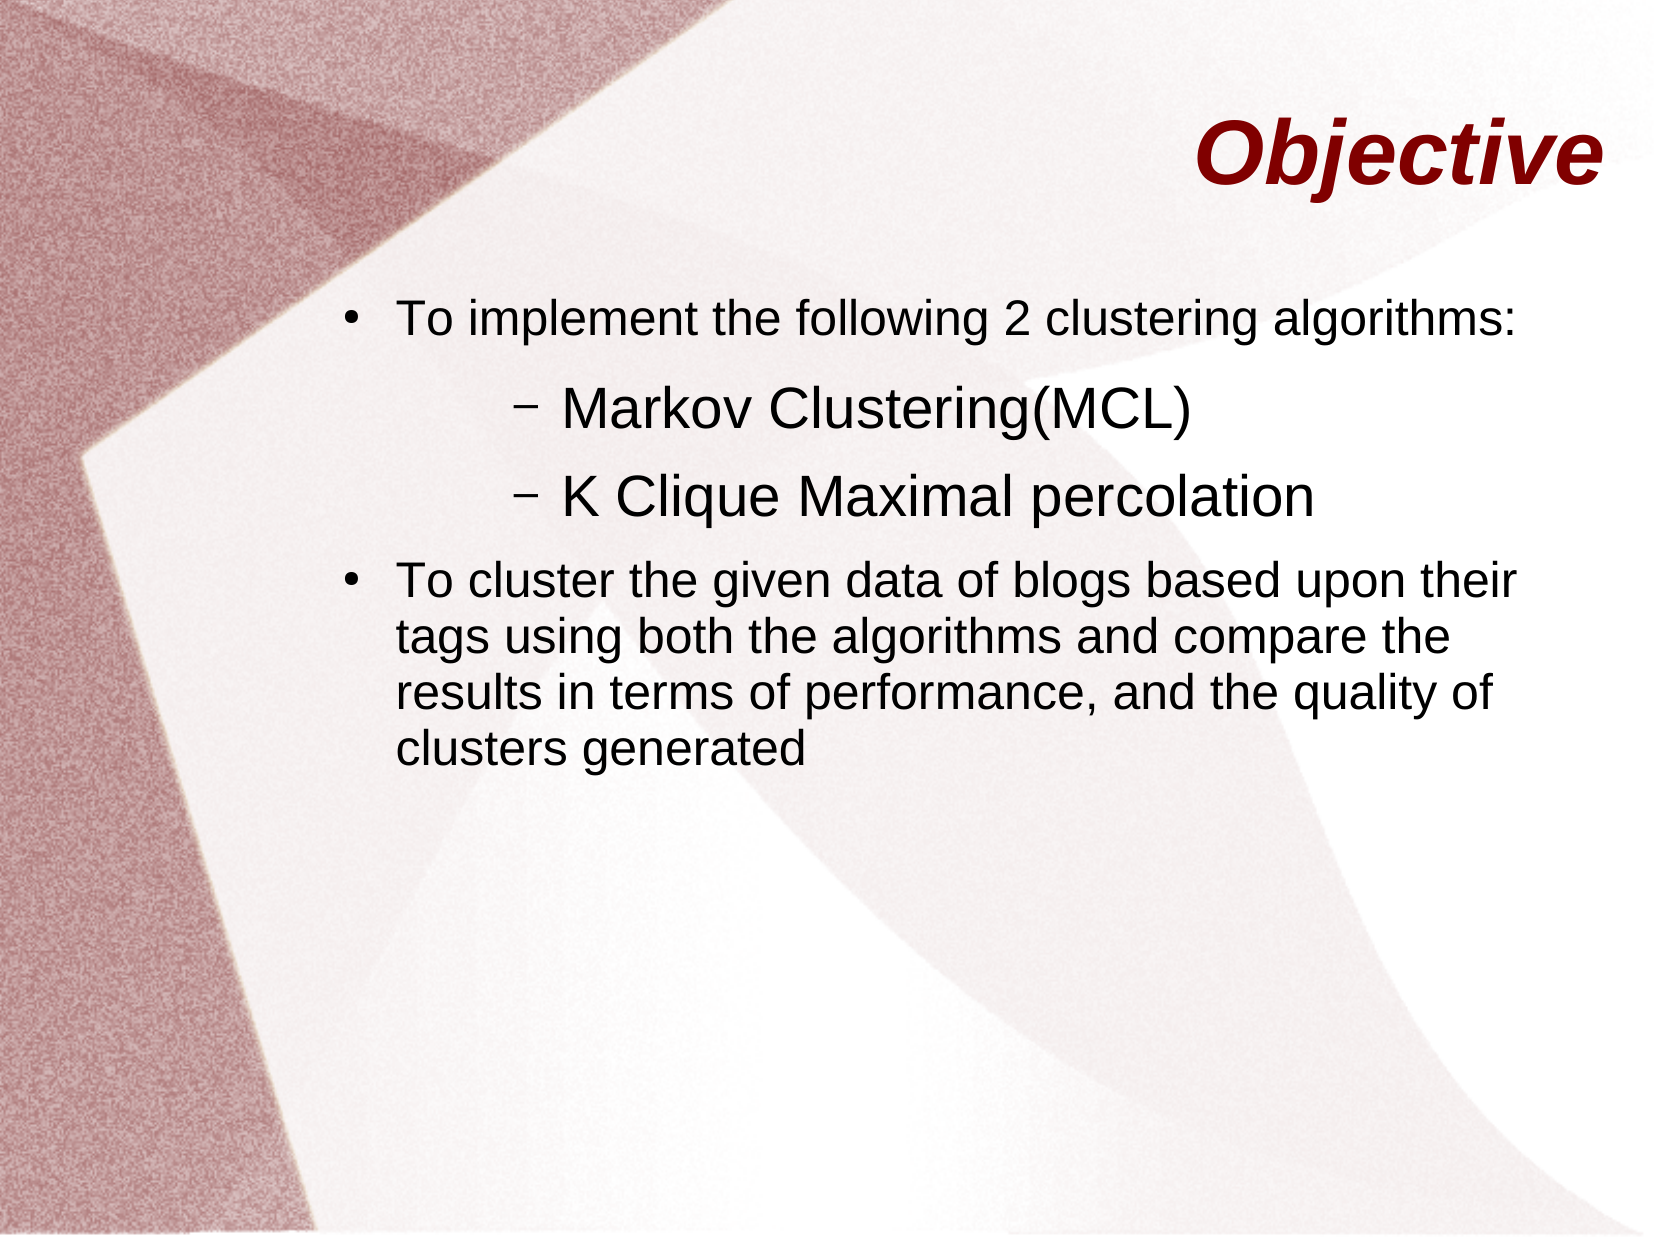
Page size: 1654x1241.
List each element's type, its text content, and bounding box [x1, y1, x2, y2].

picture [0, 0, 1654, 1241]
list To implement the following 2 clustering algorithms: Markov Clustering(MCL) K Clique Maximal percolation To cluster the given data of blogs based upon their tags using both the algorithms and compare the results in terms of performance, and the quality of clusters generated [324, 290, 1601, 1010]
title Objective [596, 49, 1607, 257]
